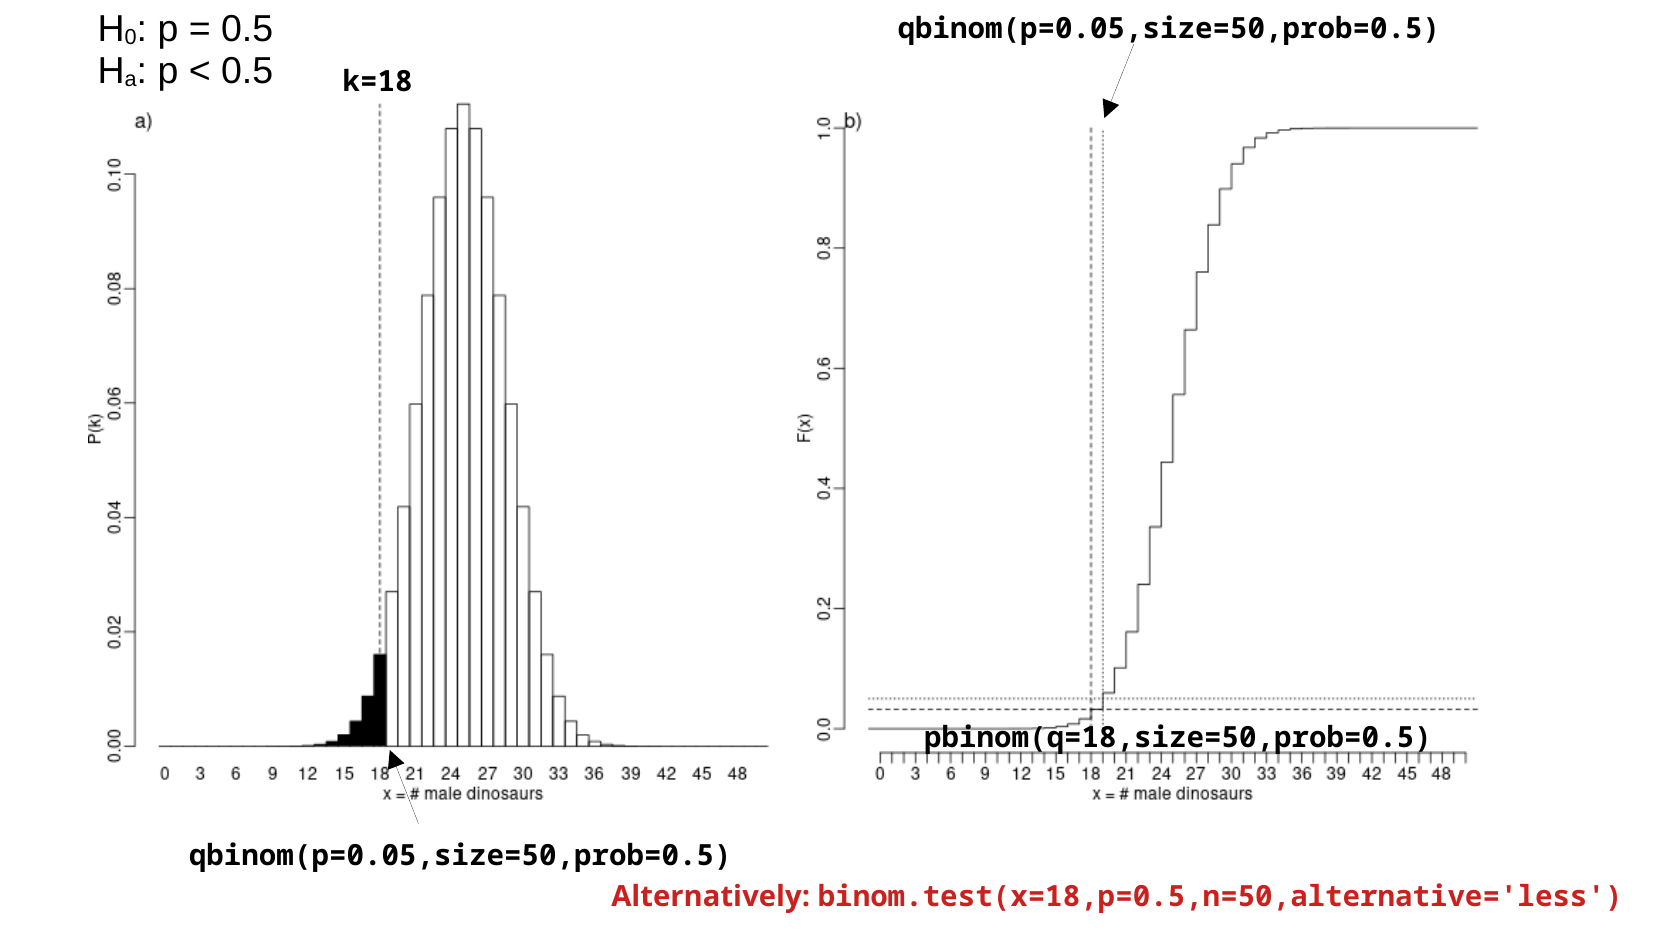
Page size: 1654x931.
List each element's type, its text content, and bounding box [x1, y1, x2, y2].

text_box qbinom(p=0.05,size=50,prob=0.5) [882, 0, 1455, 45]
text_box Alternatively: binom.test(x=18,p=0.5,n=50,alternative='less') [596, 868, 1654, 931]
picture [88, 94, 1507, 804]
text_box pbinom(q=18,size=50,prob=0.5) [909, 708, 1447, 753]
text_box k=18 [327, 53, 428, 98]
text_box H0: p = 0.5 Ha: p < 0.5 [82, 0, 289, 99]
text_box qbinom(p=0.05,size=50,prob=0.5) [174, 826, 747, 871]
